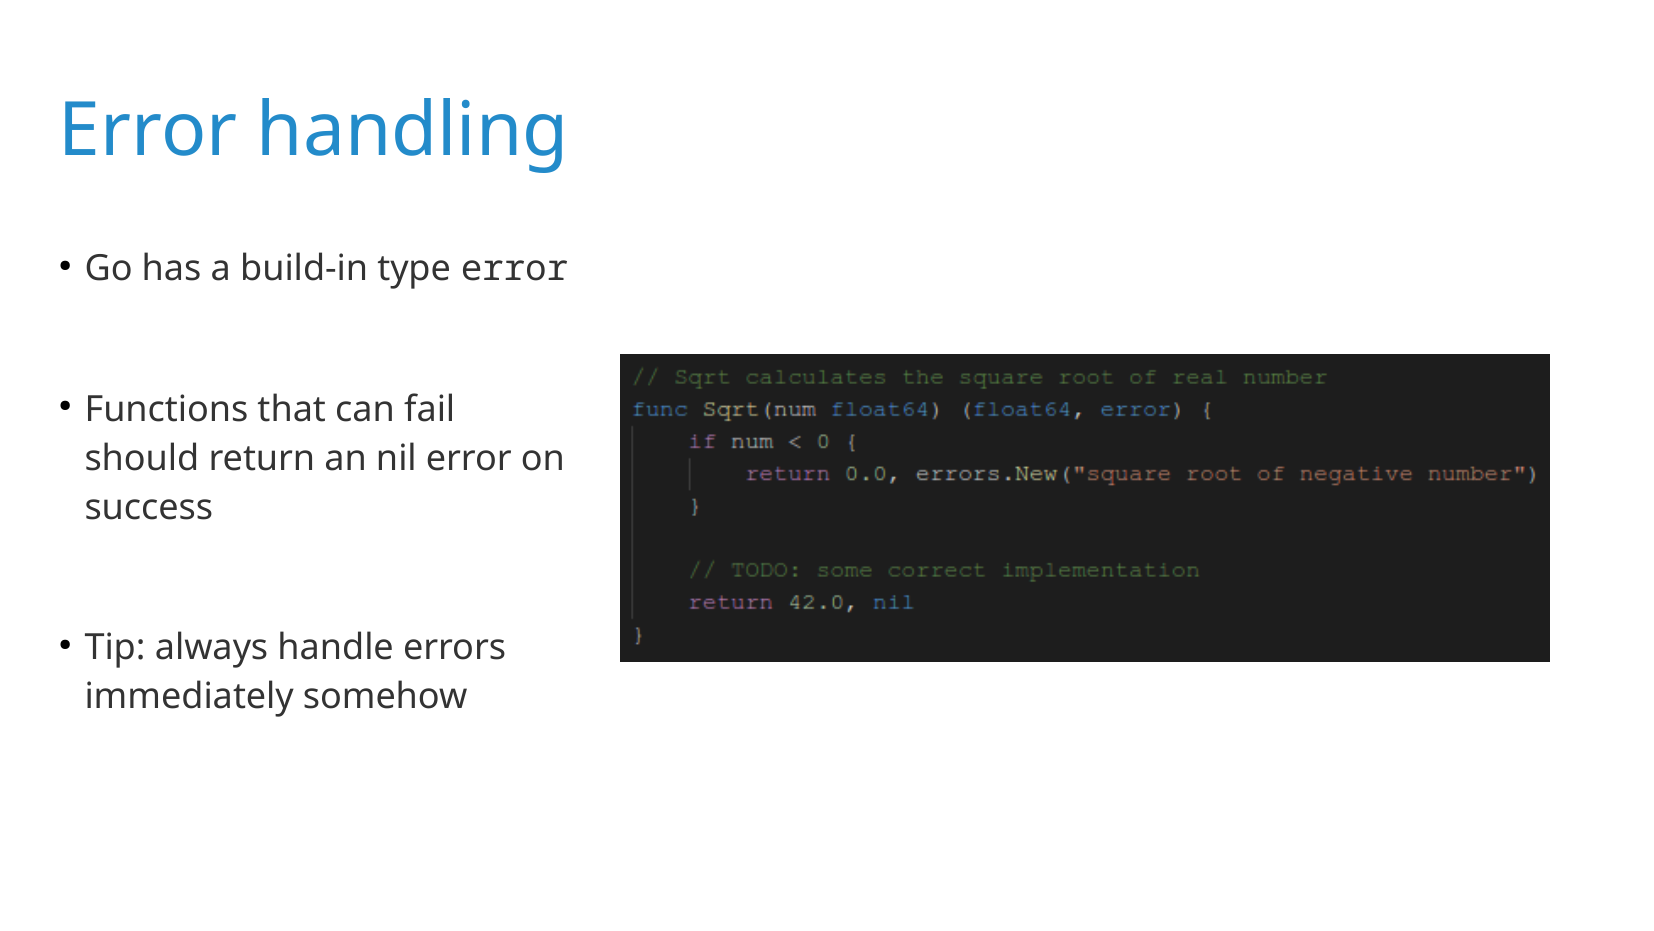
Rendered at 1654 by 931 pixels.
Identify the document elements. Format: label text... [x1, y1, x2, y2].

list Go has a build-in type error Functions that can fail should return an nil error on success Tip: always handle errors immediately somehow [59, 242, 573, 774]
picture [620, 354, 1550, 662]
title Error handling [59, 59, 1595, 178]
